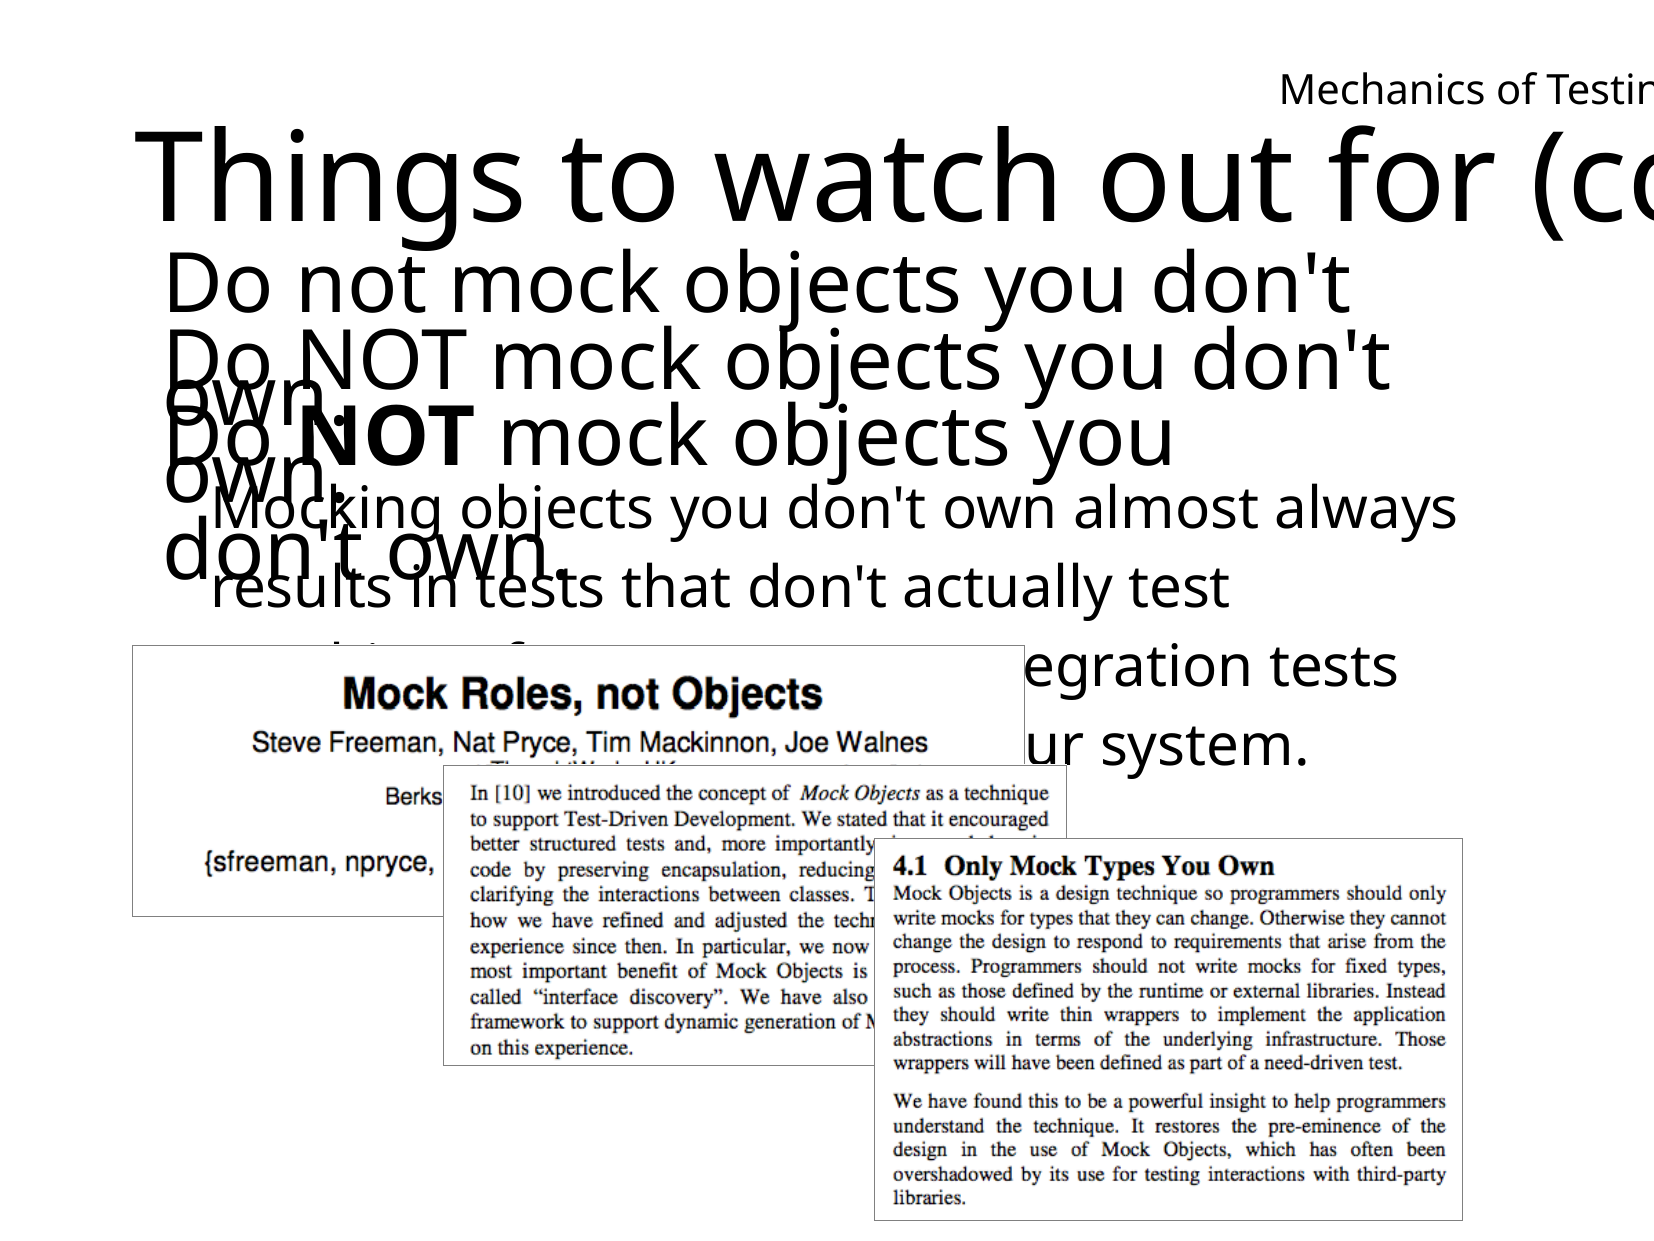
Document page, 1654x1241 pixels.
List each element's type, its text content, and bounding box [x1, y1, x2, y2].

text_box Do NOT mock objects you don't own. [148, 369, 1411, 461]
text_box Mocking objects you don't own almost always results in tests that don't actually test anything of consequence. Integration tests are needed at the edges of your system. [195, 458, 1486, 634]
picture [132, 644, 1463, 1221]
text_box Mechanics of Testing [1263, 51, 1603, 106]
text_box Things to watch out for (cont) [120, 80, 1530, 211]
text_box Do not mock objects you don't own. [148, 215, 1411, 292]
text_box Do NOT mock objects you don't own. [148, 292, 1411, 369]
